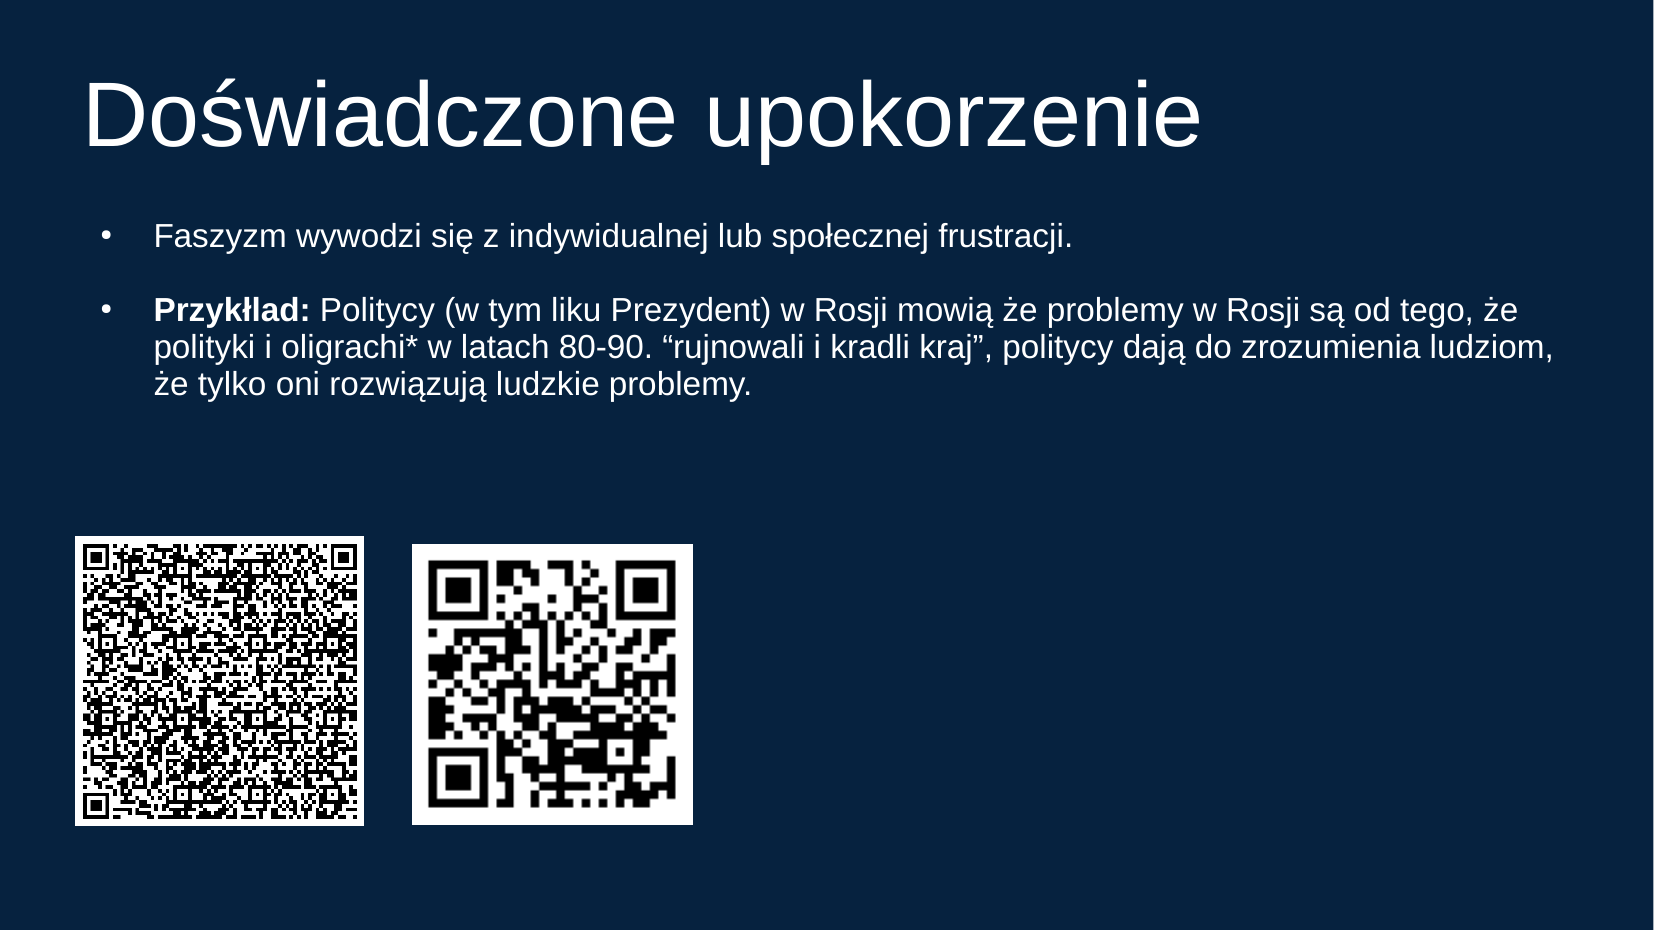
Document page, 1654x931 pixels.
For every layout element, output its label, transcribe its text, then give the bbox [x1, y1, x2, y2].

list Faszyzm wywodzi się z indywidualnej lub społecznej frustracji. Przykłlad: Polityсy (w tym liku Prezydent) w Rosji mowią że problemy w Rosji są od tego, że polityki i oligrachi* w latach 80-90. “rujnowali i kradli kraj”, politycy dają do zrozumienia ludziom, że tylko oni rozwiązują ludzkie problemy. [82, 217, 1571, 758]
picture [412, 544, 693, 826]
title Doświadczone upokorzenie [82, 37, 1571, 193]
picture [75, 536, 364, 826]
